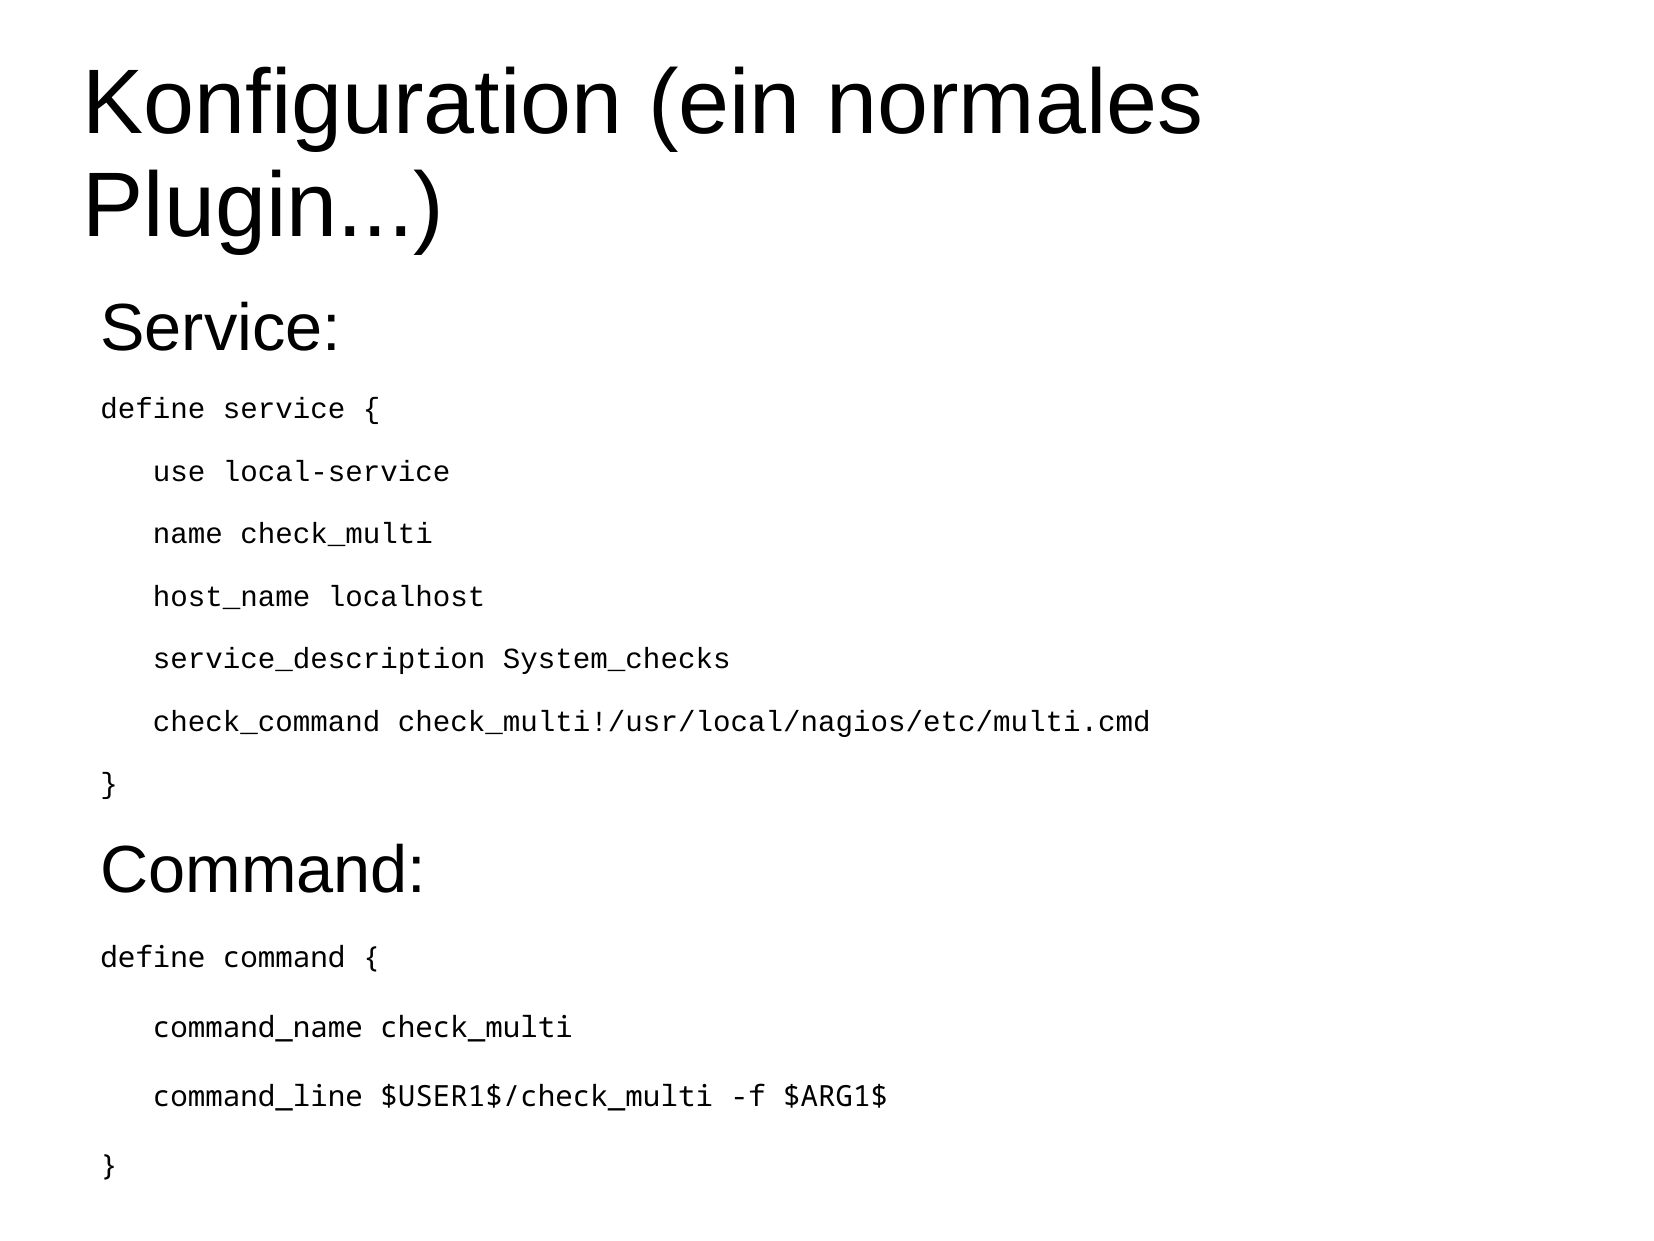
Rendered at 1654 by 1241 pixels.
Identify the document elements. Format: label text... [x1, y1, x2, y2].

title Konfiguration (ein normales Plugin...) [82, 49, 1571, 257]
list Service: define service { use local-service name check_multi host_name localhost service_description System_checks check_command check_multi!/usr/local/nagios/etc/multi.cmd } Command: define command { command_name check_multi command_line $USER1$/check_multi -f $ARG1$ } [82, 290, 1571, 1237]
